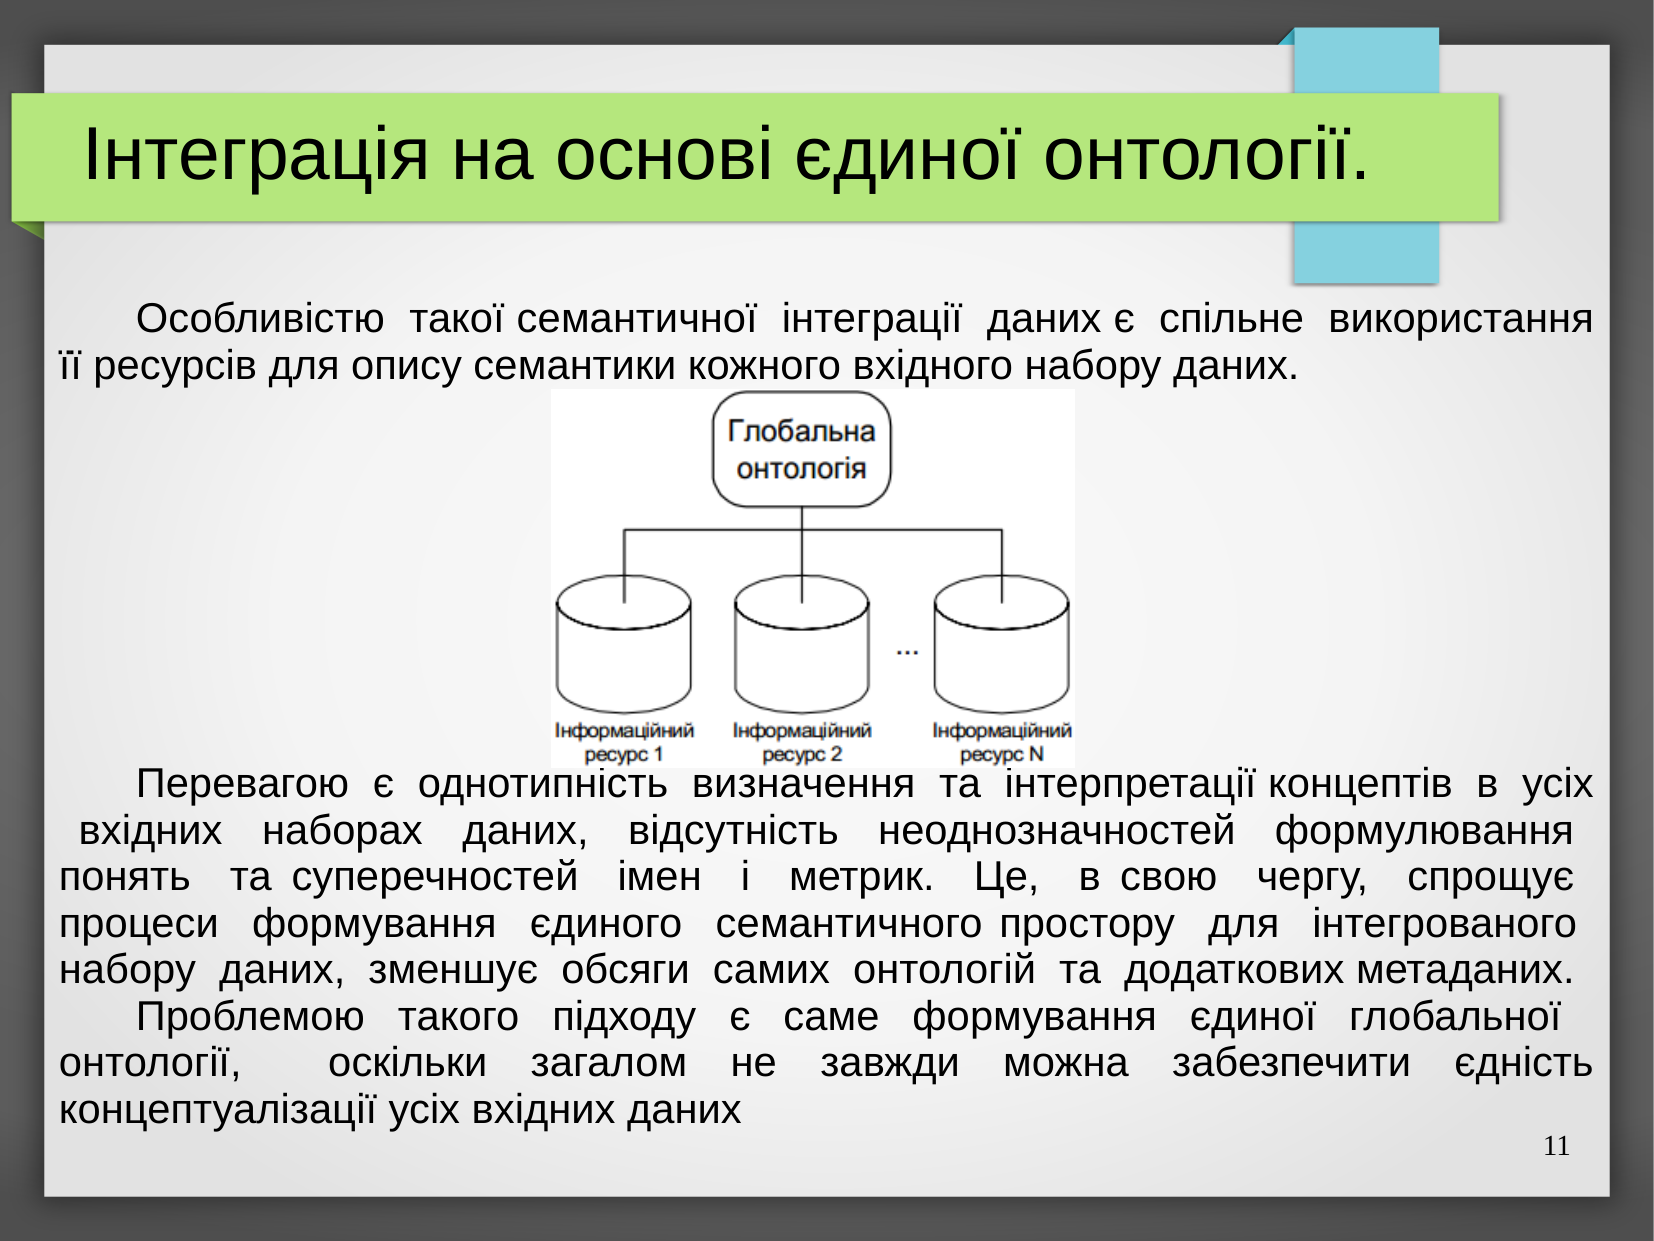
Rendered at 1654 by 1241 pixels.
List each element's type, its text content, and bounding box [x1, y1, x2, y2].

title Інтеграція на основі єдиної онтології. [82, 94, 1489, 213]
picture [0, 0, 1654, 1241]
list Особливістю такої семантичної інтеграції даних є спільне використання її ресурсів для опису семантики кожного вхідного набору даних. Перевагою є однотипність визначення та інтерпретації концептів в усіх вхідних наборах даних, відсутність неоднозначностей формулювання понять та суперечностей імен і метрик. Це, в свою чергу, спрощує процеси формування єдиного семантичного простору для інтегрованого набору даних, зменшує обсяги самих онтологій та додаткових метаданих. Проблемою такого підходу є саме формування єдиної глобальної онтології, оскільки загалом не завжди можна забезпечити єдність концептуалізації усіх вхідних даних [59, 295, 1595, 1158]
